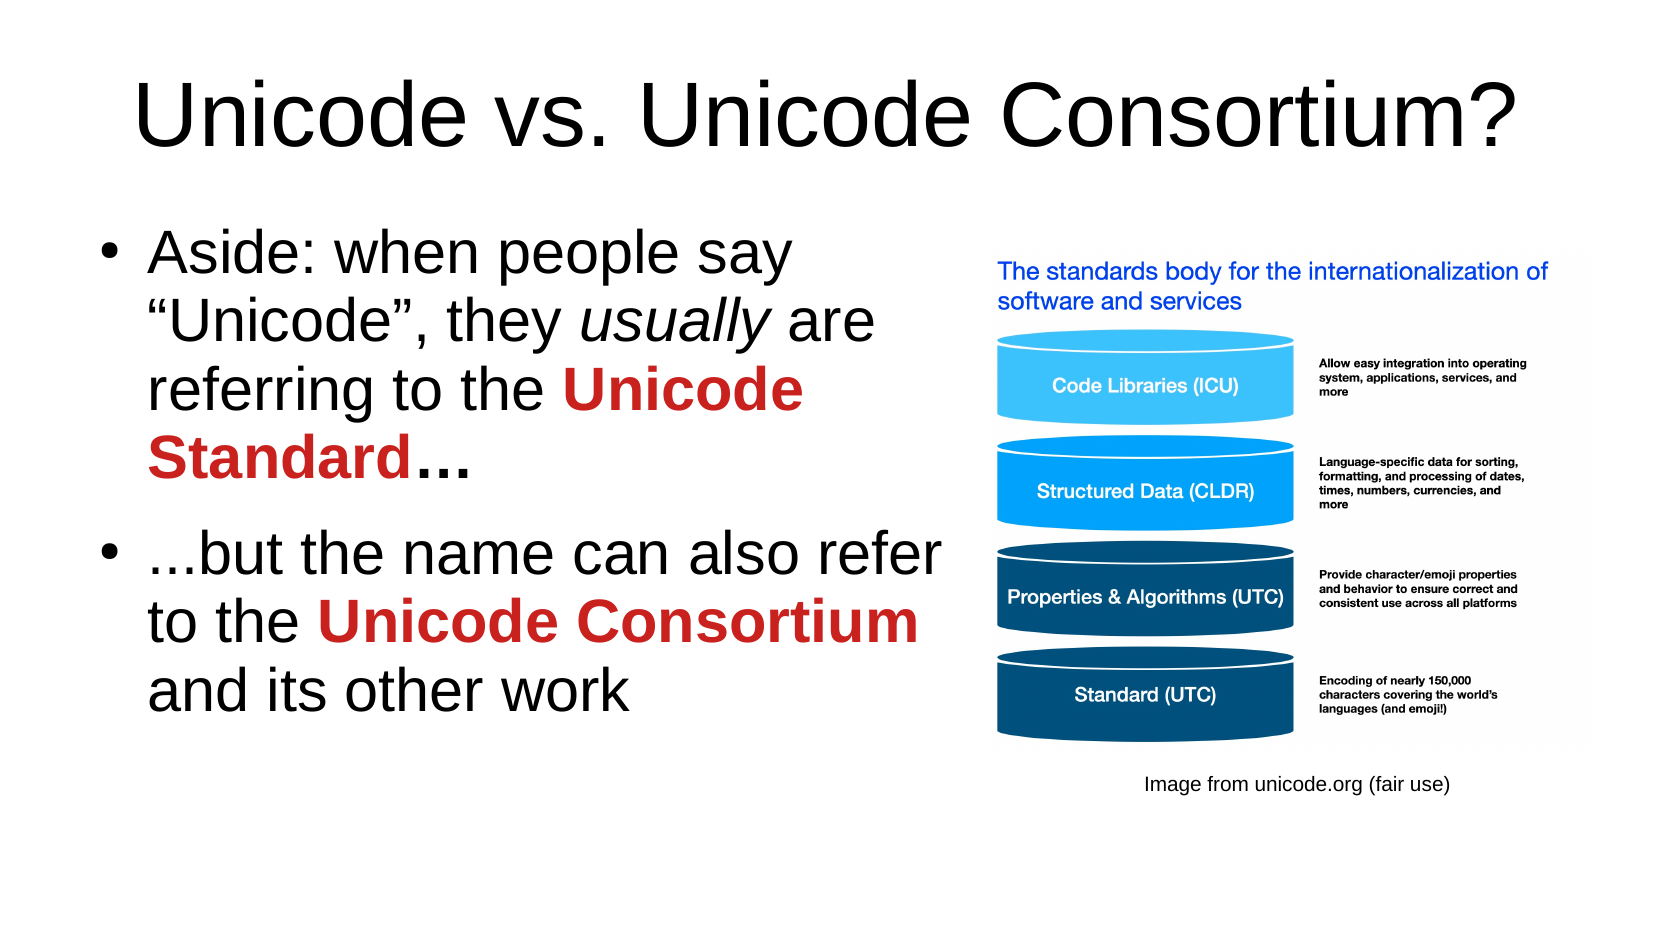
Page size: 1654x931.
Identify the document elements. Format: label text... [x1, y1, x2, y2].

title Unicode vs. Unicode Consortium? [82, 37, 1571, 193]
text_box Image from unicode.org (fair use) [1035, 765, 1561, 811]
picture [990, 249, 1591, 751]
list Aside: when people say “Unicode”, they usually are referring to the Unicode Standard… ...but the name can also refer to the Unicode Consortium and its other work [82, 217, 946, 758]
